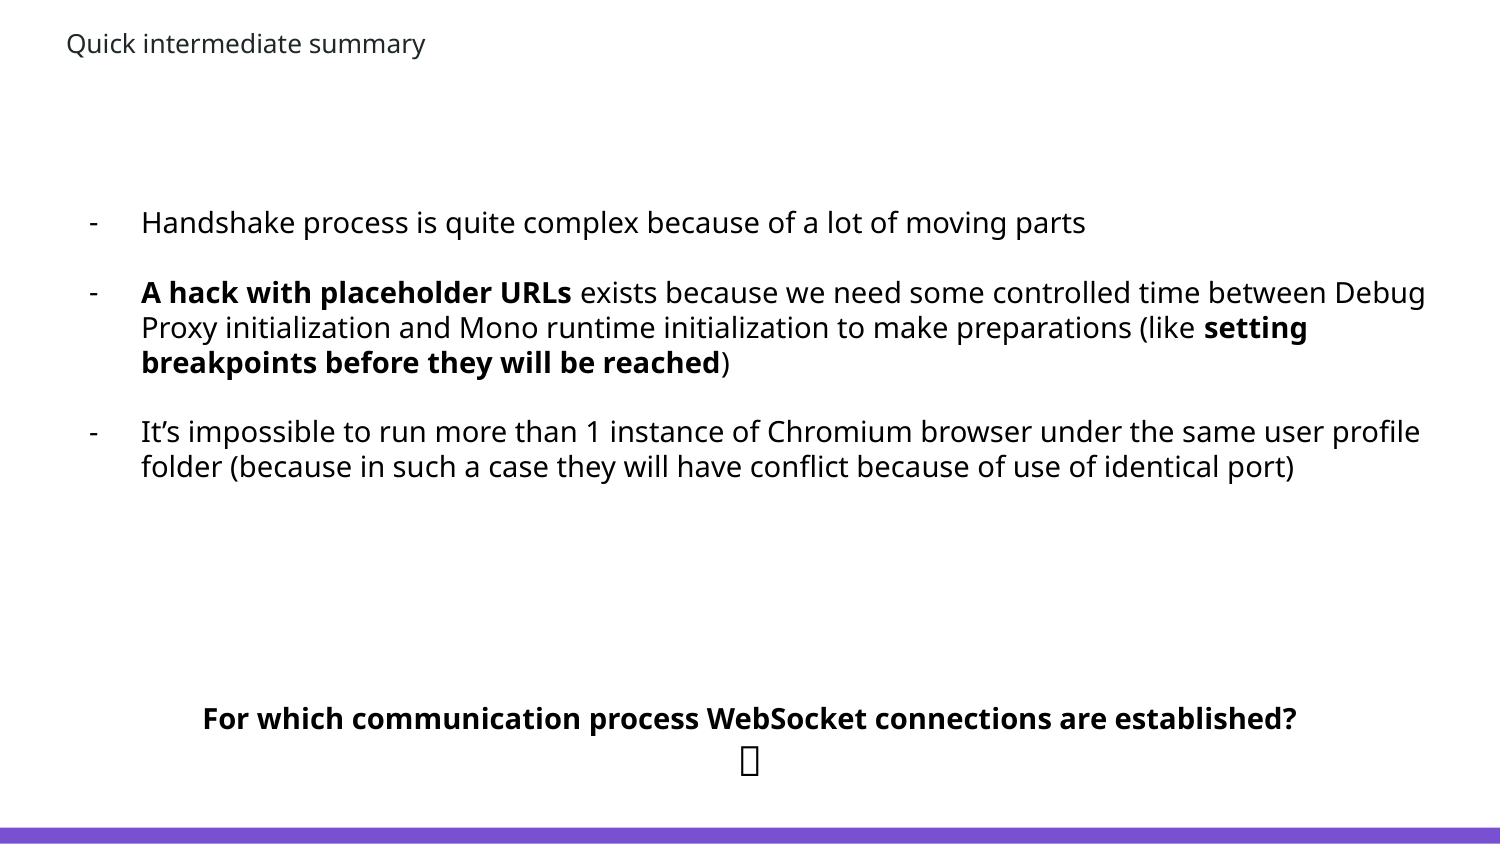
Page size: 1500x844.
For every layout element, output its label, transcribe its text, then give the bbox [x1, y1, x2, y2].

title Quick intermediate summary [51, 12, 1449, 106]
text_box For which communication process WebSocket connections are established? 🤔 [75, 684, 1425, 800]
list Handshake process is quite complex because of a lot of moving parts A hack with placeholder URLs exists because we need some controlled time between Debug Proxy initialization and Mono runtime initialization to make preparations (like setting breakpoints before they will be reached) It’s impossible to run more than 1 instance of Chromium browser under the same user profile folder (because in such a case they will have conflict because of use of identical port) [51, 189, 1449, 673]
